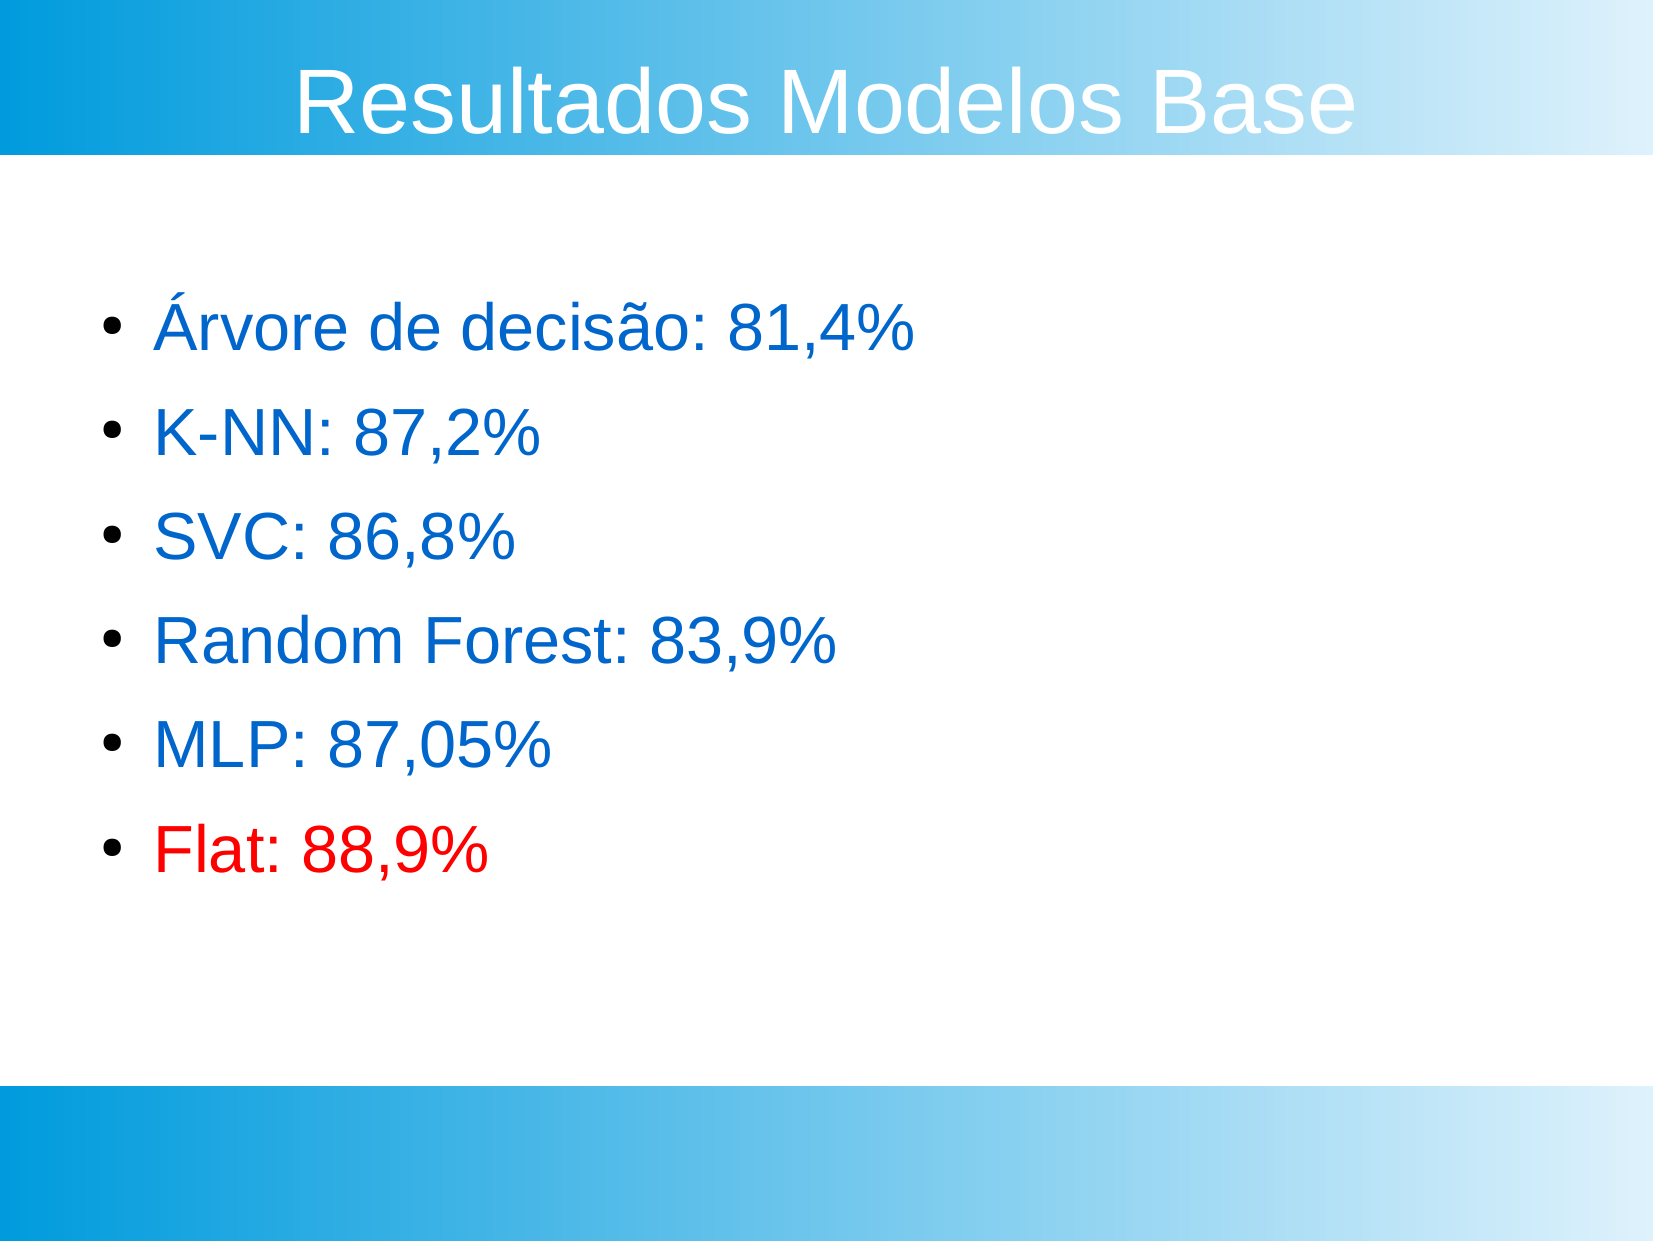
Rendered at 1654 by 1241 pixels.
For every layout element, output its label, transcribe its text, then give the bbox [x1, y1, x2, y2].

list Árvore de decisão: 81,4% K-NN: 87,2% SVC: 86,8% Random Forest: 83,9% MLP: 87,05% Flat: 88,9% [82, 290, 1571, 1010]
title Resultados Modelos Base [82, 49, 1571, 155]
